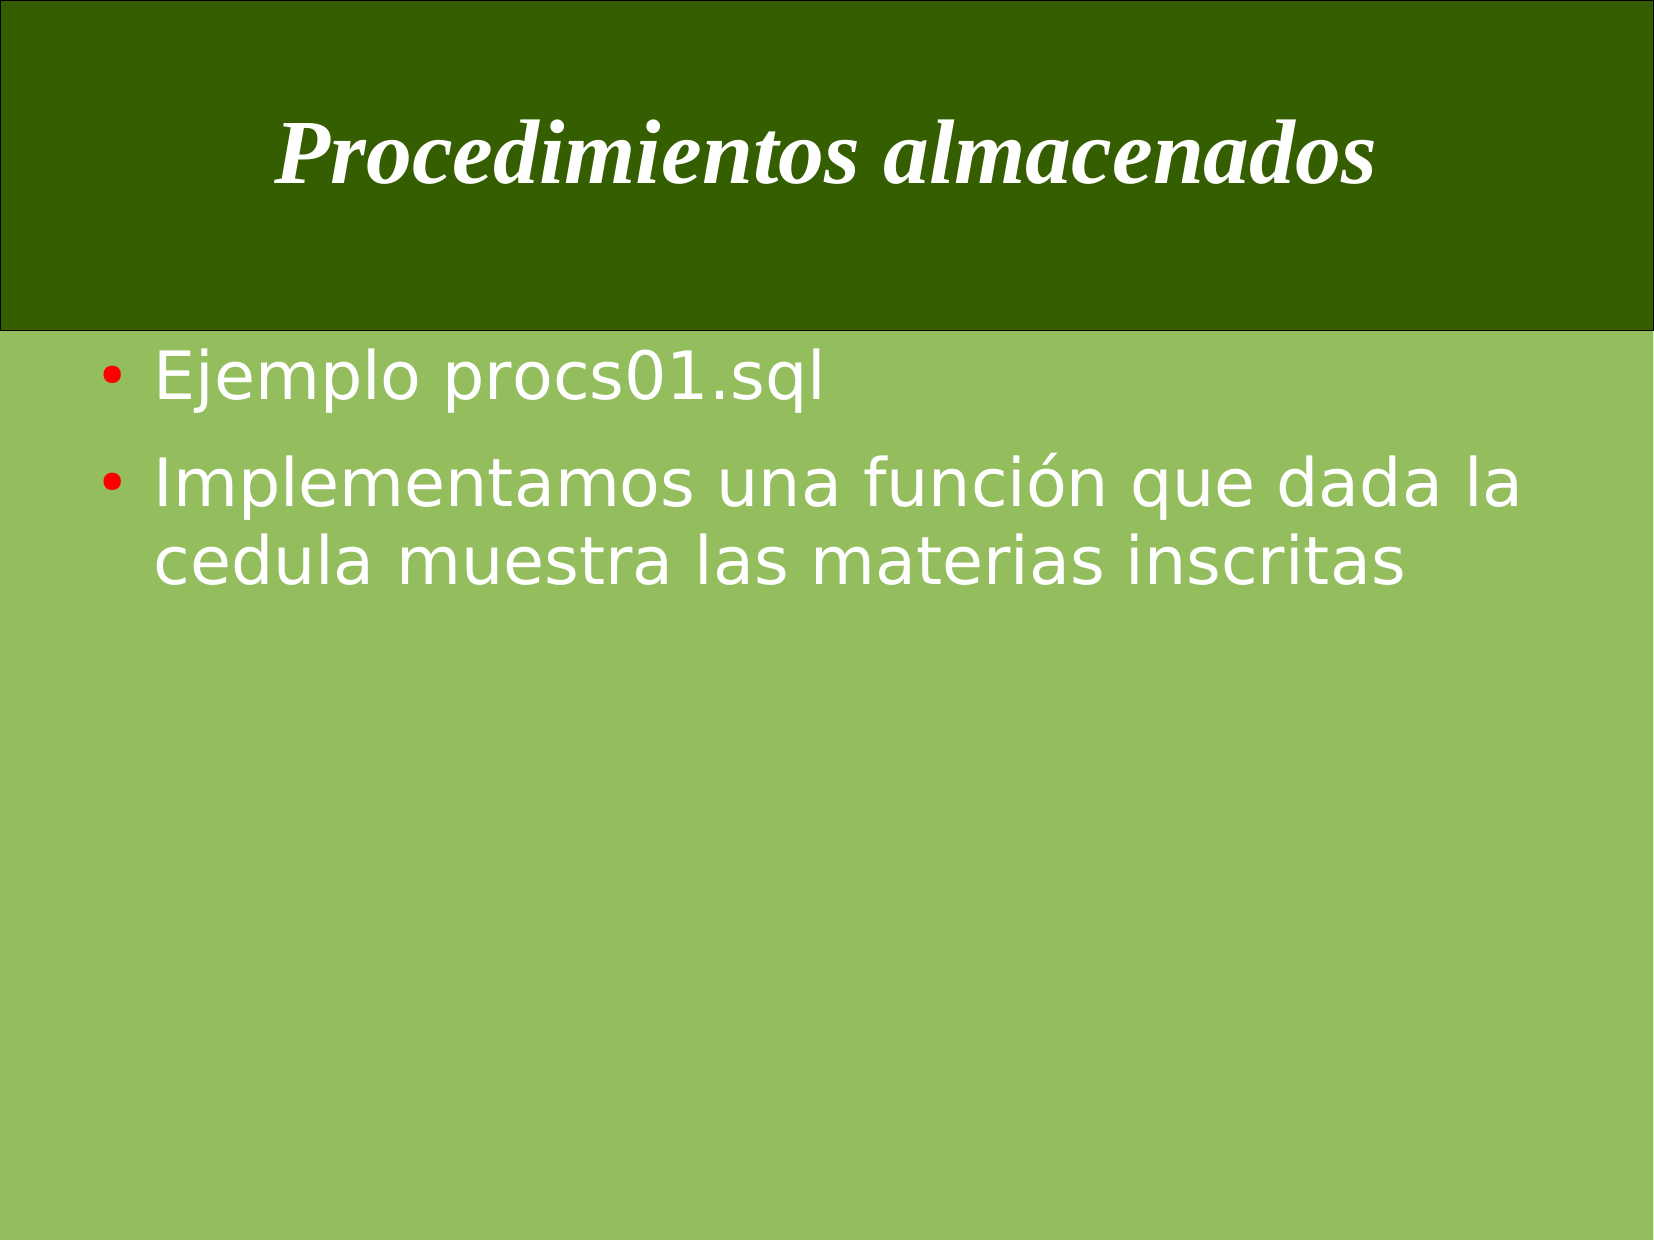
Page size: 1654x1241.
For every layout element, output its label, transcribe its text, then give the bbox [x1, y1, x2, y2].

list Ejemplo procs01.sql Implementamos una función que dada la cedula muestra las materias inscritas [82, 337, 1571, 1057]
title Procedimientos almacenados [82, 49, 1571, 257]
